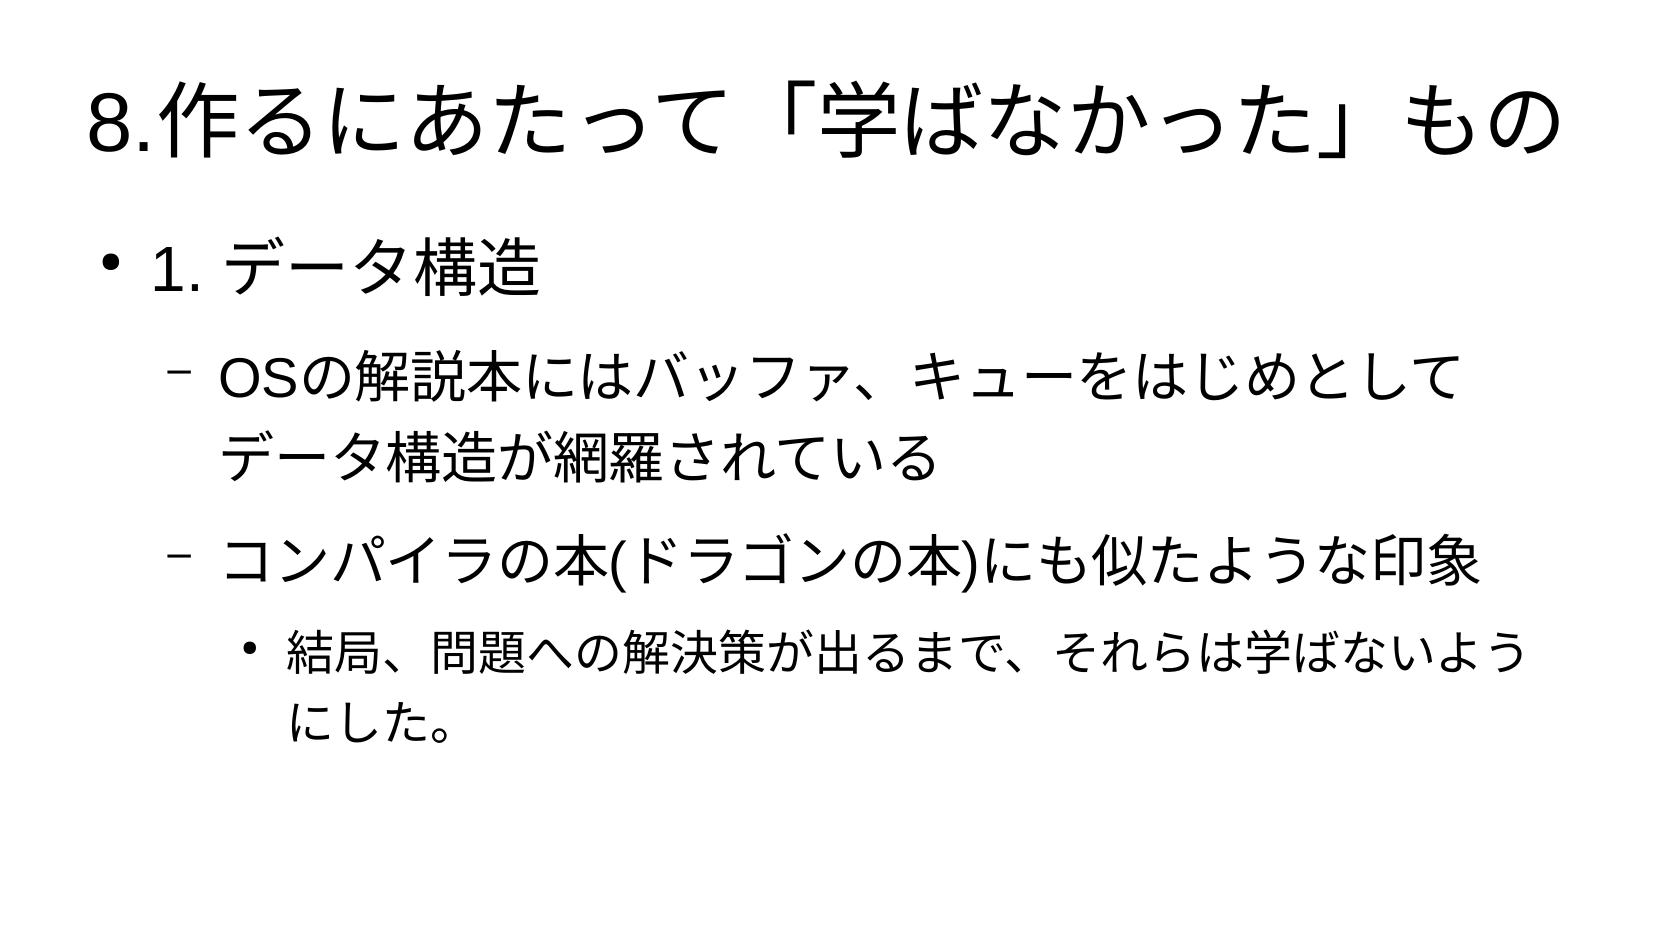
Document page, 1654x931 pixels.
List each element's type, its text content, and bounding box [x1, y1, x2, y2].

title 8.作るにあたって「学ばなかった」もの [82, 37, 1571, 193]
list 1. データ構造 OSの解説本にはバッファ、キューをはじめとしてデータ構造が網羅されている コンパイラの本(ドラゴンの本)にも似たような印象 結局、問題への解決策が出るまで、それらは学ばないようにした。 [82, 217, 1571, 758]
